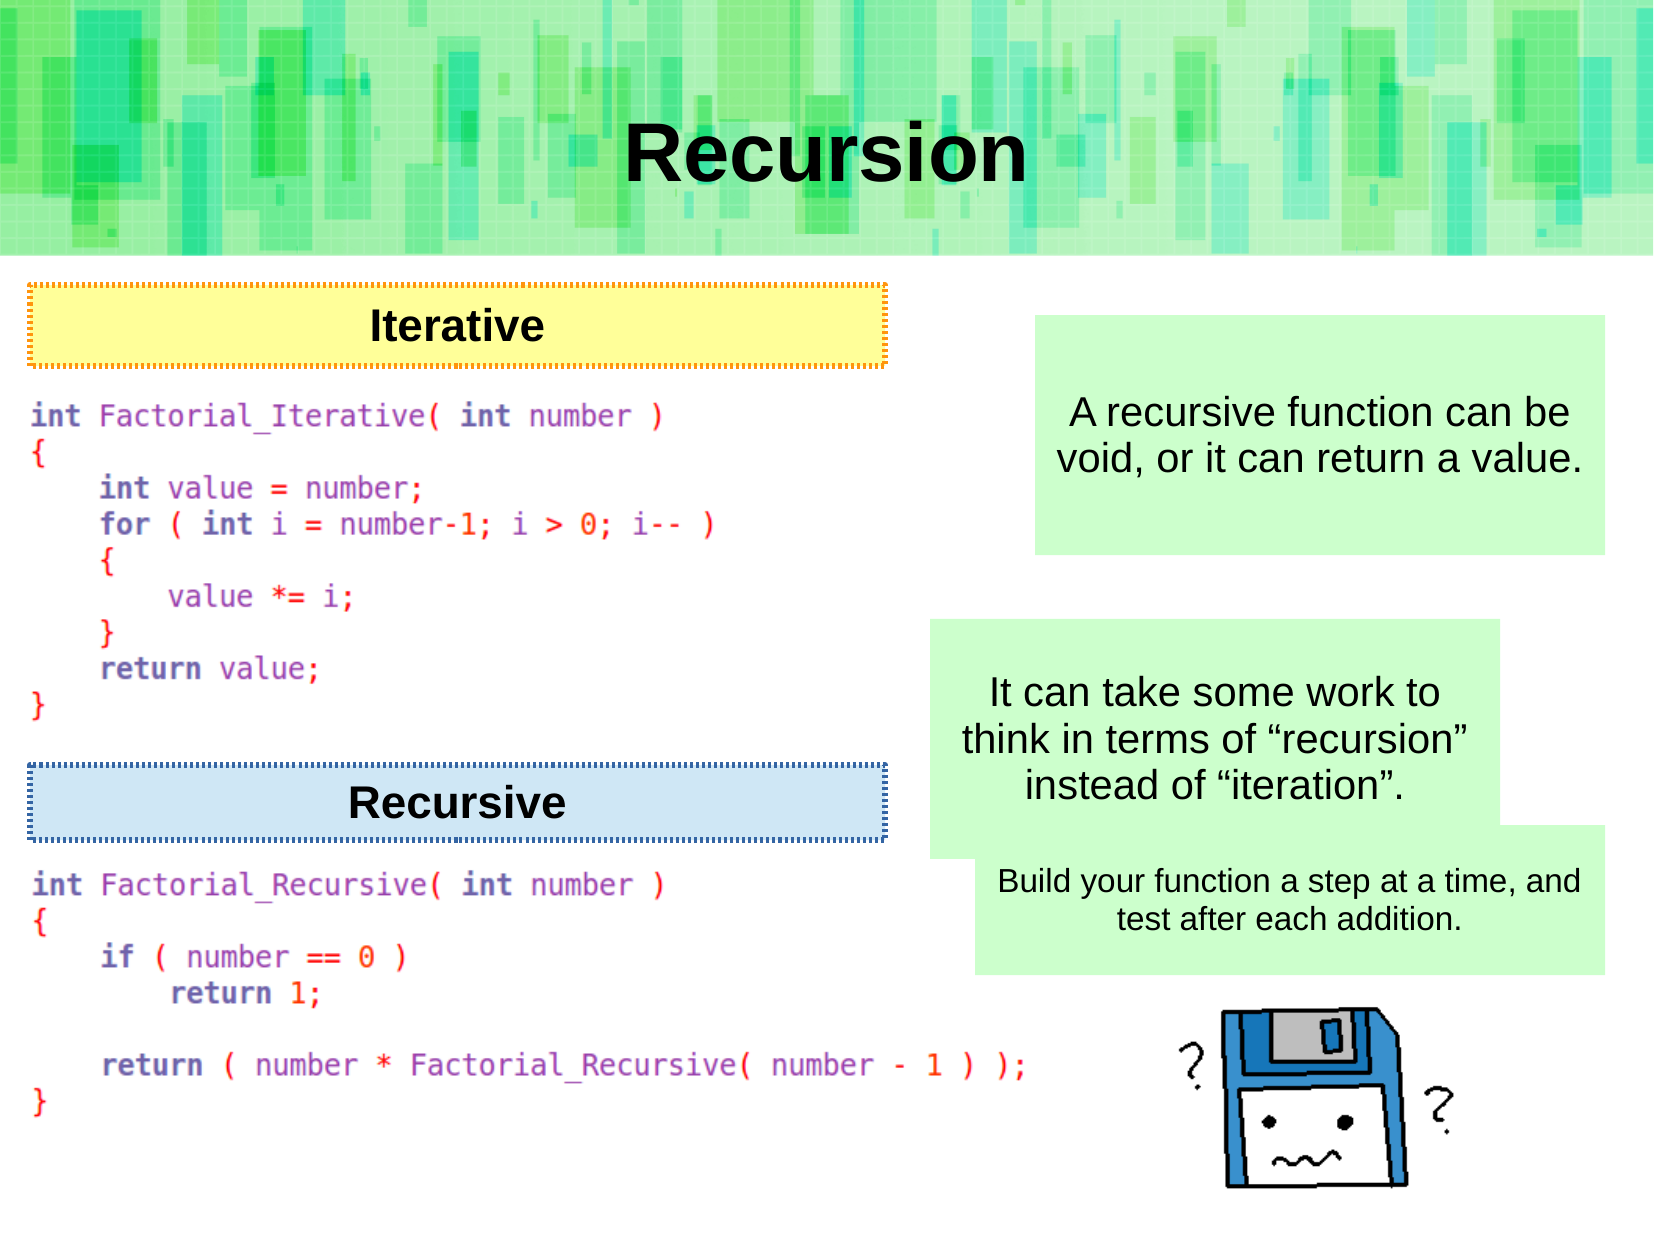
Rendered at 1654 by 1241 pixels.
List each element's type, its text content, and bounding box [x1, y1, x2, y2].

title Recursion [82, 49, 1571, 257]
text_box Build your function a step at a time, and test after each addition. [975, 825, 1606, 976]
text_box Recursive [30, 765, 886, 841]
text_box It can take some work to think in terms of “recursion” instead of “iteration”. [930, 618, 1501, 859]
text_box A recursive function can be void, or it can return a value. [1035, 315, 1606, 556]
picture [0, 0, 1654, 1241]
text_box Iterative [30, 285, 886, 366]
